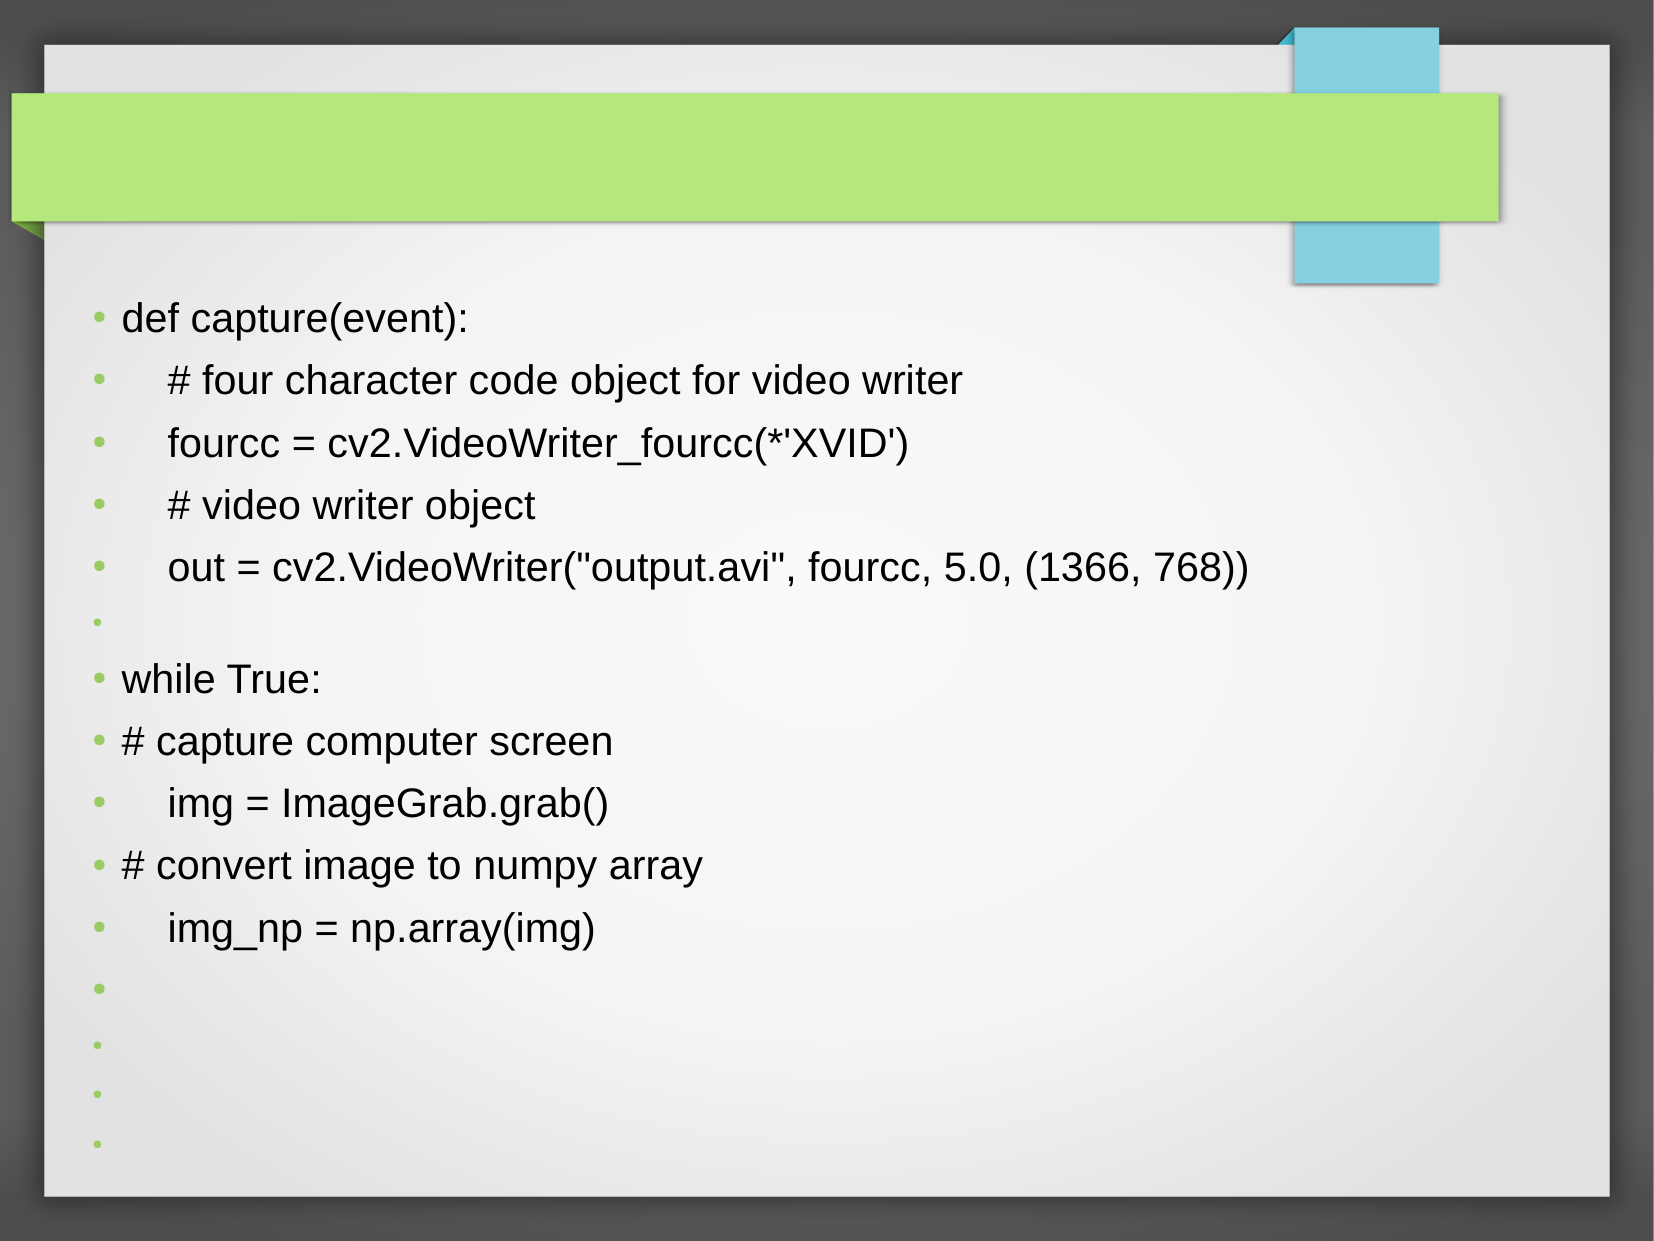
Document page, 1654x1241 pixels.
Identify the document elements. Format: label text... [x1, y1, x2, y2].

list def capture(event): # four character code object for video writer fourcc = cv2.VideoWriter_fourcc(*'XVID') # video writer object out = cv2.VideoWriter("output.avi", fourcc, 5.0, (1366, 768)) while True: # capture computer screen img = ImageGrab.grab() # convert image to numpy array img_np = np.array(img) [82, 295, 1571, 1015]
picture [0, 0, 1654, 1241]
